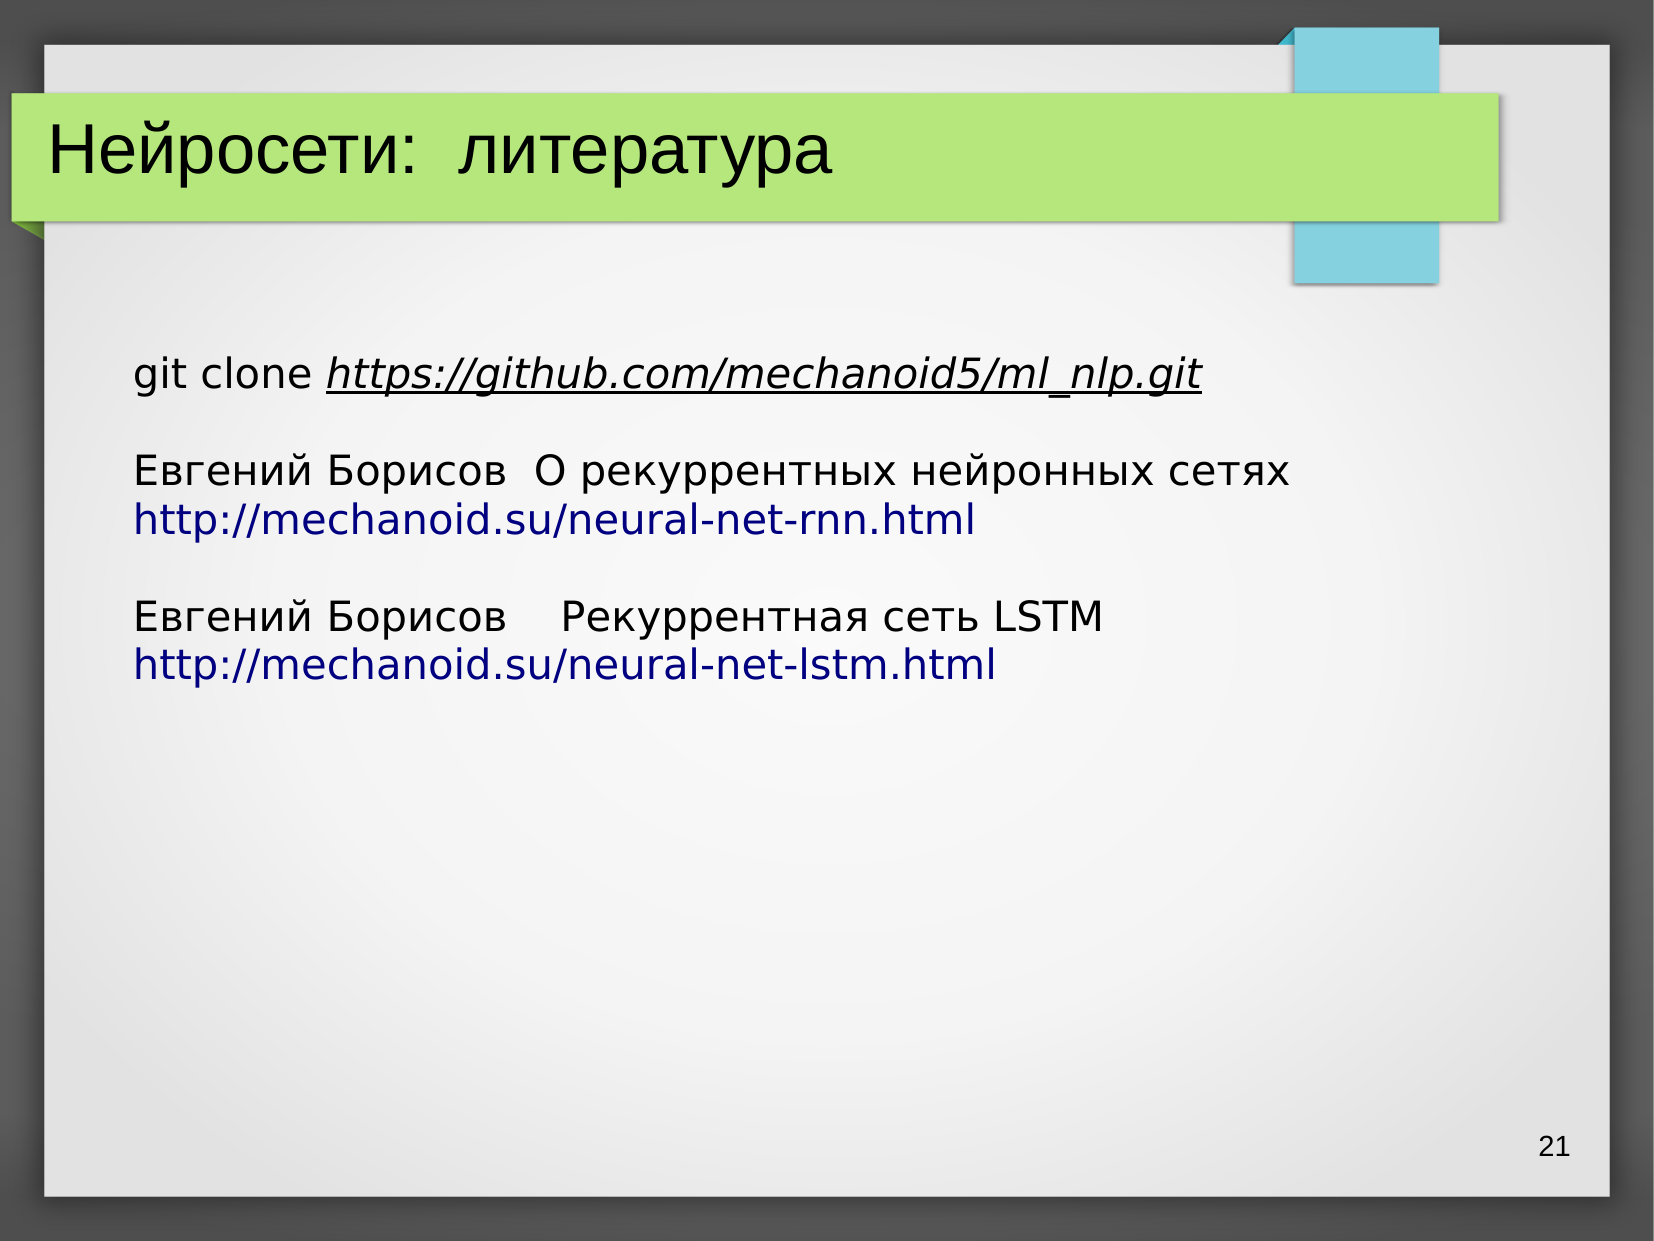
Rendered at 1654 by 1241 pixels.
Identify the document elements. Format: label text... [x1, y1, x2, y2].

text_box git clone https://github.com/mechanoid5/ml_nlp.git Евгений Борисов О рекуррентных нейронных сетях http://mechanoid.su/neural-net-rnn.html Евгений Борисов Рекуррентная сеть LSTM http://mechanoid.su/neural-net-lstm.html [118, 342, 1548, 983]
title Нейросети: литература [47, 96, 1536, 201]
picture [0, 0, 1654, 1241]
